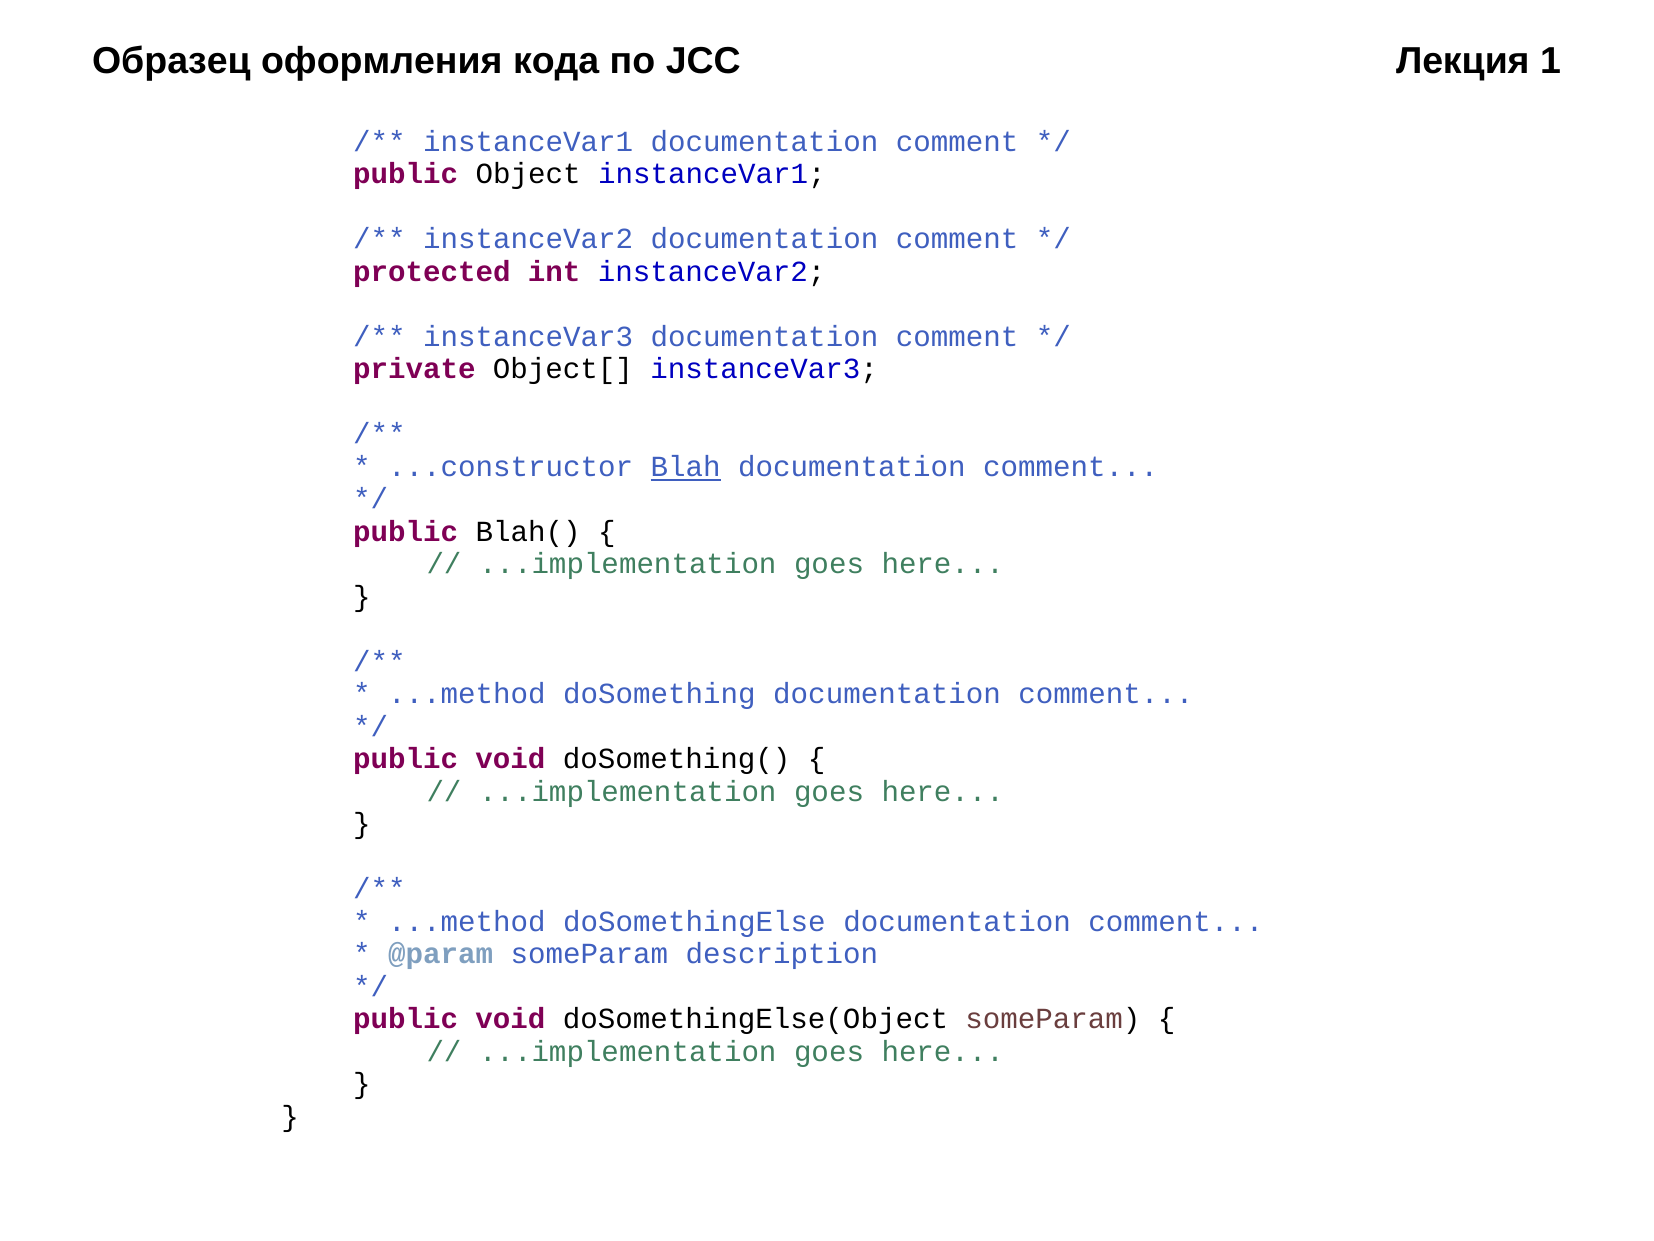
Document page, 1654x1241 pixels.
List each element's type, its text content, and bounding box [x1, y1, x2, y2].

text_box /** instanceVar1 documentation comment */ public Object instanceVar1; /** instanceVar2 documentation comment */ protected int instanceVar2; /** instanceVar3 documentation comment */ private Object[] instanceVar3; /** * ...constructor Blah documentation comment... */ public Blah() { // ...implementation goes here... } /** * ...method doSomething documentation comment... */ public void doSomething() { // ...implementation goes here... } /** * ...method doSomethingElse documentation comment... * @param someParam description */ public void doSomethingElse(Object someParam) { // ...implementation goes here... } } [266, 118, 1288, 1222]
text_box Образец оформления кода по JCC Лекция 1 [82, 25, 1571, 95]
